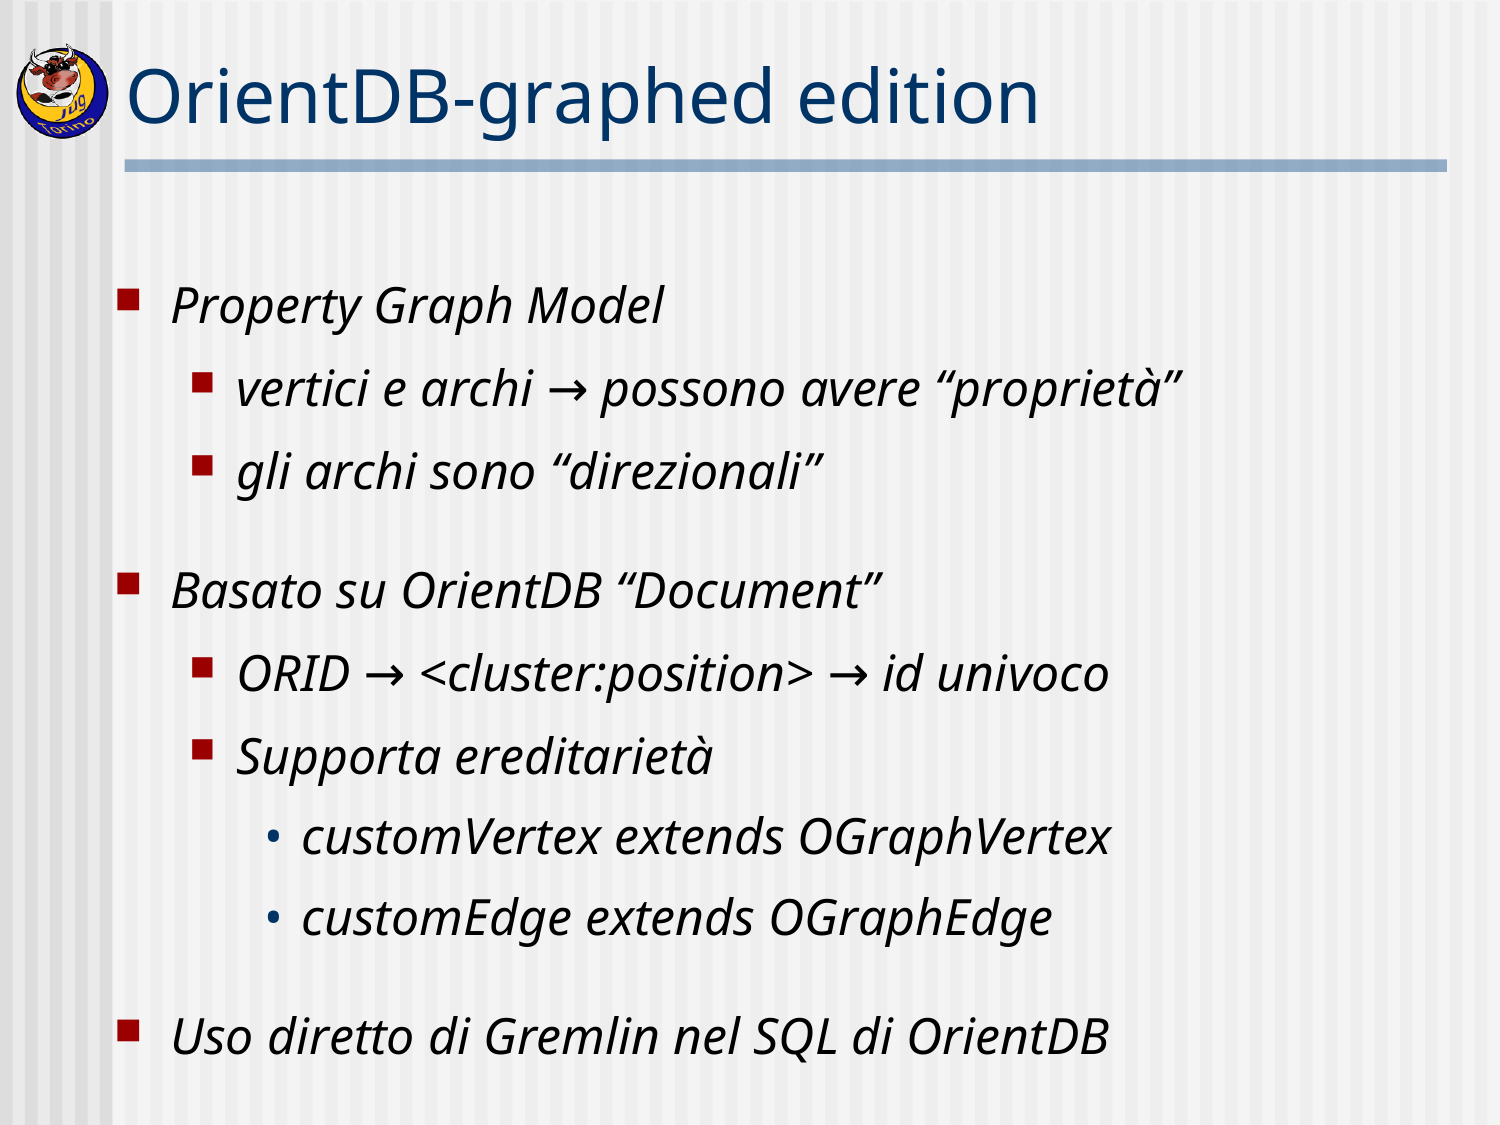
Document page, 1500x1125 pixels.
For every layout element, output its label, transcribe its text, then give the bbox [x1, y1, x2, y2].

list Property Graph Model vertici e archi → possono avere “proprietà” gli archi sono “direzionali” Basato su OrientDB “Document” ORID → <cluster:position> → id univoco Supporta ereditarietà customVertex extends OGraphVertex customEdge extends OGraphEdge Uso diretto di Gremlin nel SQL di OrientDB [114, 236, 1445, 935]
title OrientDB-graphed edition [124, 50, 1482, 138]
picture [5, 36, 119, 149]
